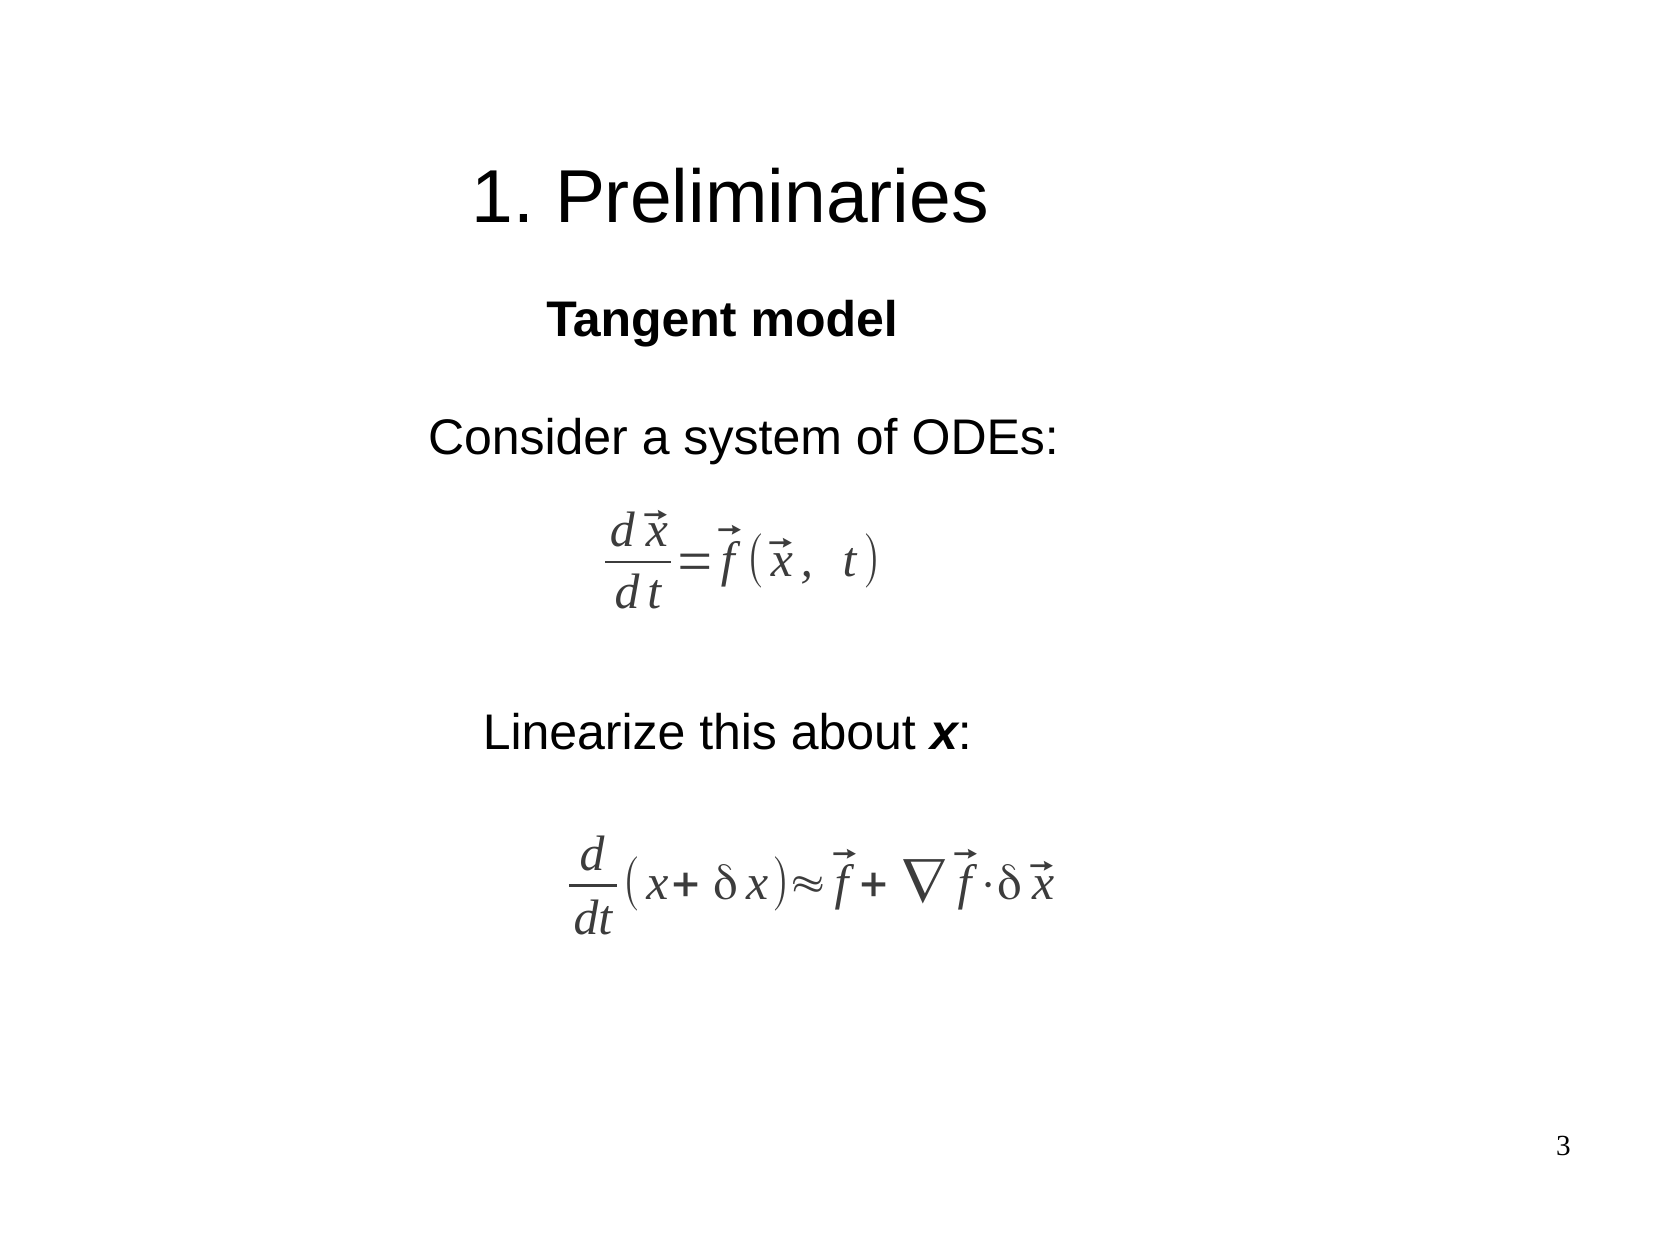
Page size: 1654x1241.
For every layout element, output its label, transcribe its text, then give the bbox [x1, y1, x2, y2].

text_box Linearize this about x: [468, 697, 987, 770]
text_box 1. Preliminaries [457, 147, 1004, 247]
text_box Tangent model [531, 283, 913, 356]
chart [597, 502, 886, 621]
text_box Consider a system of ODEs: [413, 401, 1075, 473]
chart [561, 826, 1060, 945]
